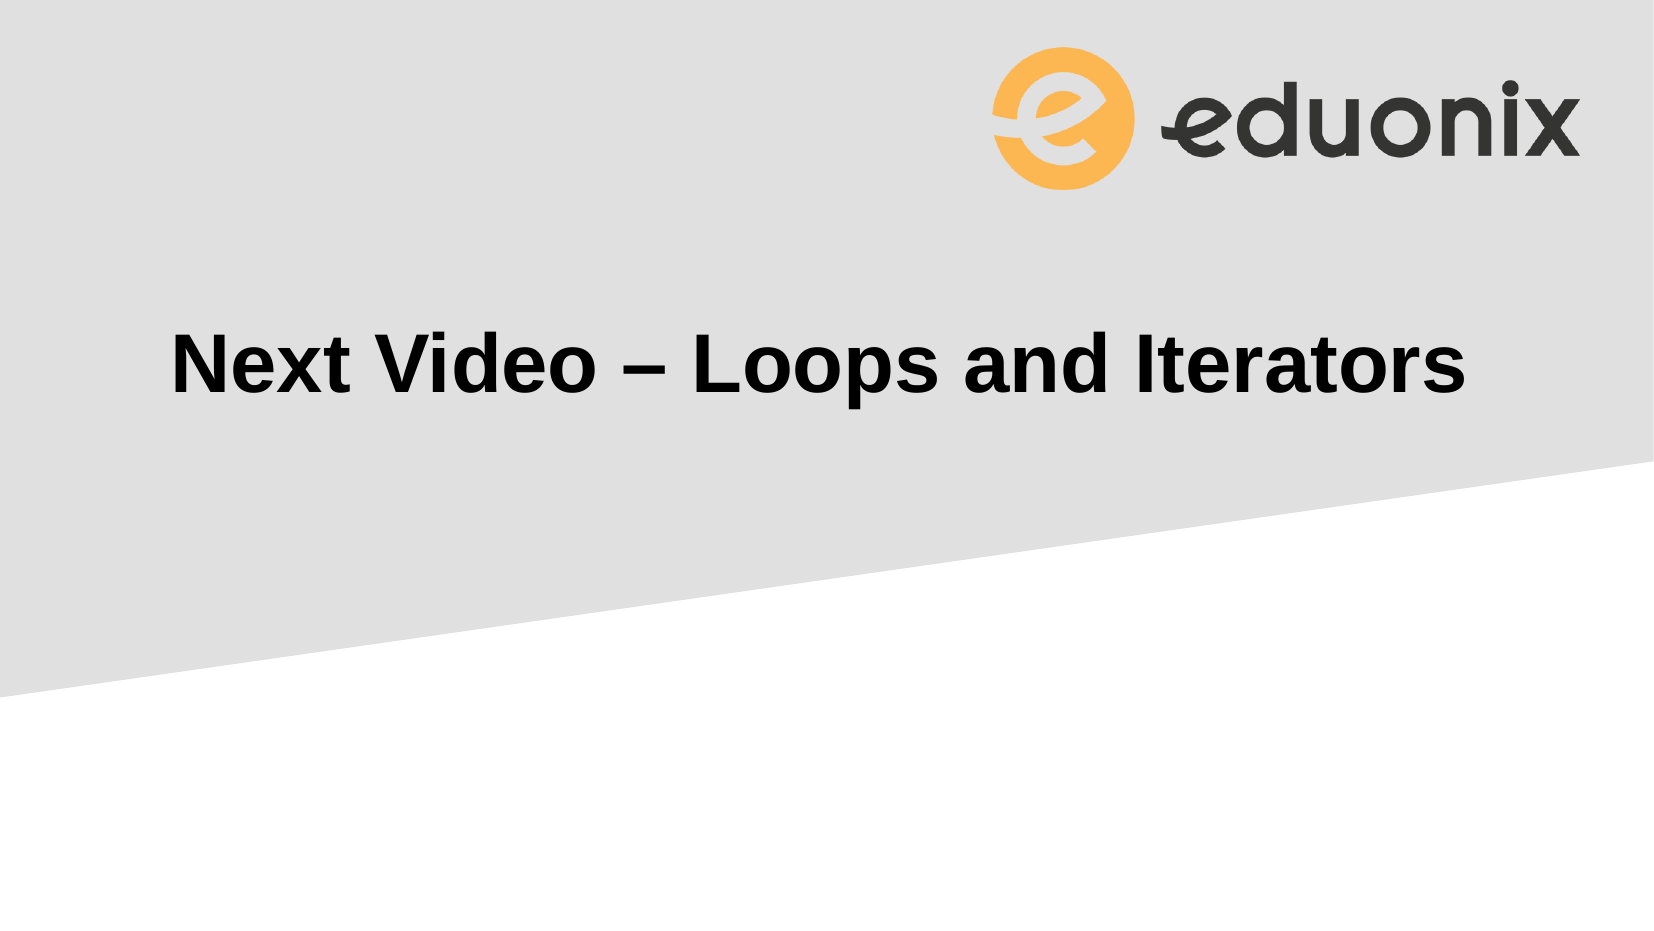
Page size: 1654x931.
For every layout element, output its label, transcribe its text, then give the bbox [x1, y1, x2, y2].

title Next Video – Loops and Iterators [75, 90, 1564, 639]
picture [992, 47, 1580, 190]
